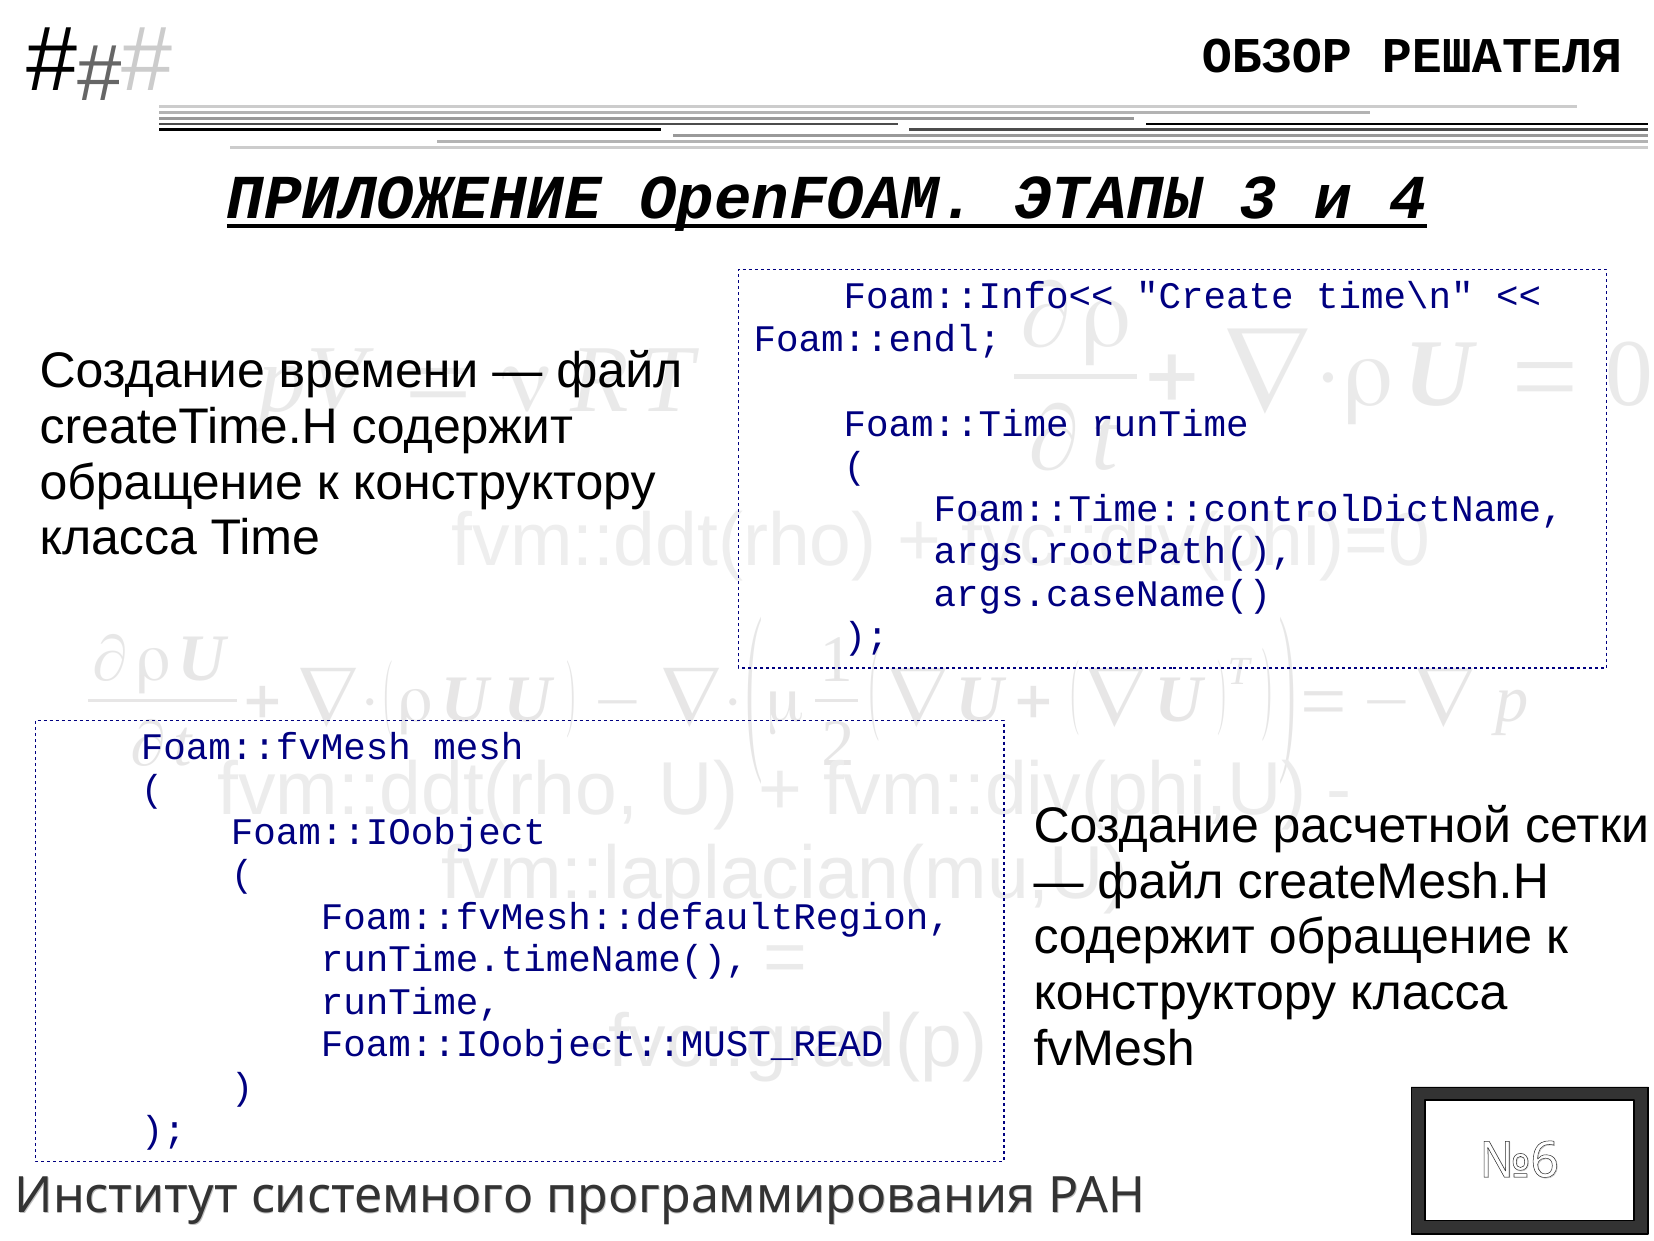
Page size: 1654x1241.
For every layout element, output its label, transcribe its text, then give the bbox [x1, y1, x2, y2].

text_box Создание времени — файл createTime.H содержит обращение к конструктору класса Time [39, 342, 715, 566]
text_box Foam::Info<< "Create time\n" << Foam::endl; Foam::Time runTime ( Foam::Time::controlDictName, args.rootPath(), args.caseName() ); [738, 269, 1607, 668]
text_box Foam::fvMesh mesh ( Foam::IOobject ( Foam::fvMesh::defaultRegion, runTime.timeName(), runTime, Foam::IOobject::MUST_READ ) ); [35, 720, 1004, 1162]
title ПРИЛОЖЕНИЕ OpenFOAM. ЭТАПЫ 3 и 4 [0, 147, 1654, 257]
text_box Создание расчетной сетки — файл createMesh.H содержит обращение к конструктору класса fvMesh [1033, 797, 1654, 1076]
